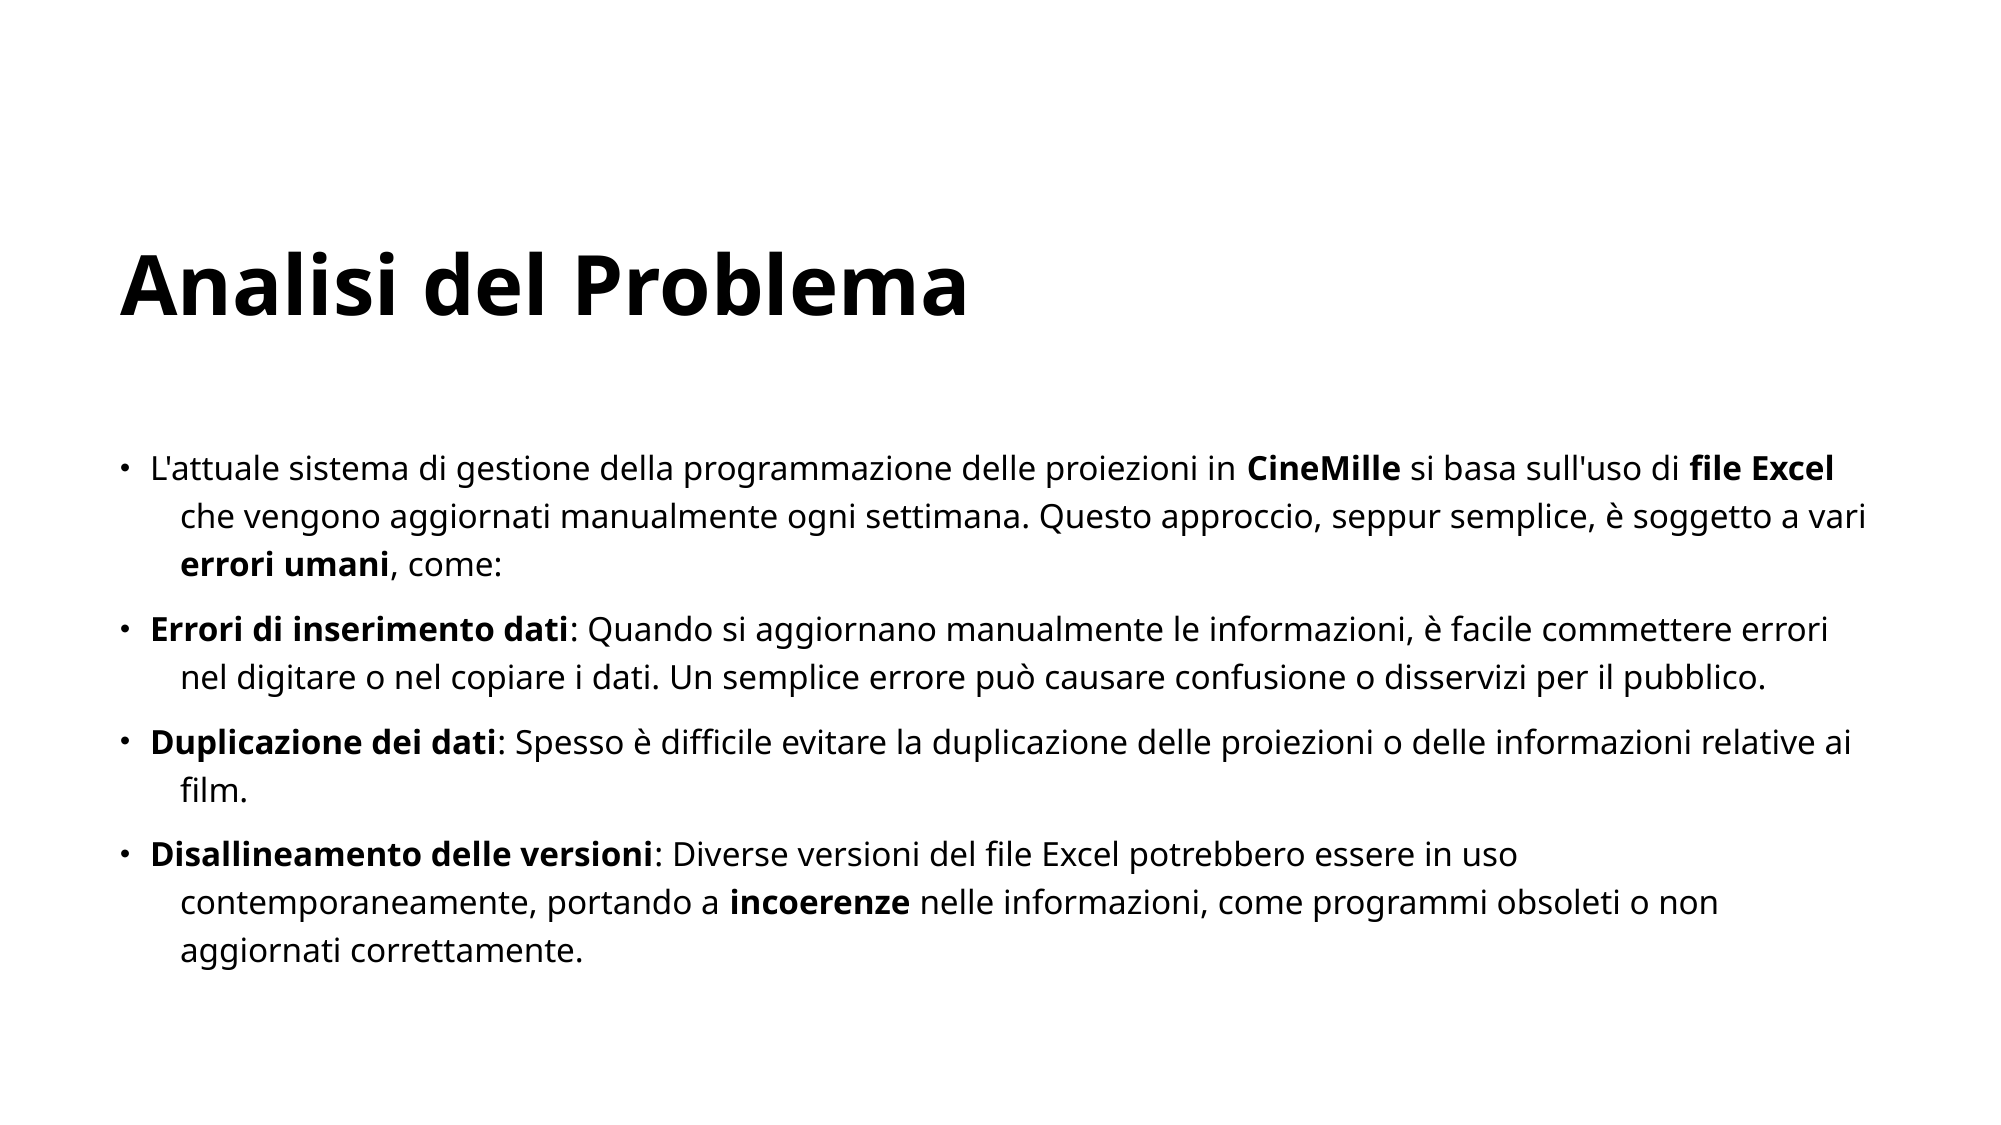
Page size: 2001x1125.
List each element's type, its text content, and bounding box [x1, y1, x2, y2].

list L'attuale sistema di gestione della programmazione delle proiezioni in CineMille si basa sull'uso di file Excel che vengono aggiornati manualmente ogni settimana. Questo approccio, seppur semplice, è soggetto a vari errori umani, come: Errori di inserimento dati: Quando si aggiornano manualmente le informazioni, è facile commettere errori nel digitare o nel copiare i dati. Un semplice errore può causare confusione o disservizi per il pubblico. Duplicazione dei dati: Spesso è difficile evitare la duplicazione delle proiezioni o delle informazioni relative ai film. Disallineamento delle versioni: Diverse versioni del file Excel potrebbero essere in uso contemporaneamente, portando a incoerenze nelle informazioni, come programmi obsoleti o non aggiornati correttamente. [105, 431, 1892, 1017]
title Analisi del Problema [105, 224, 1892, 405]
